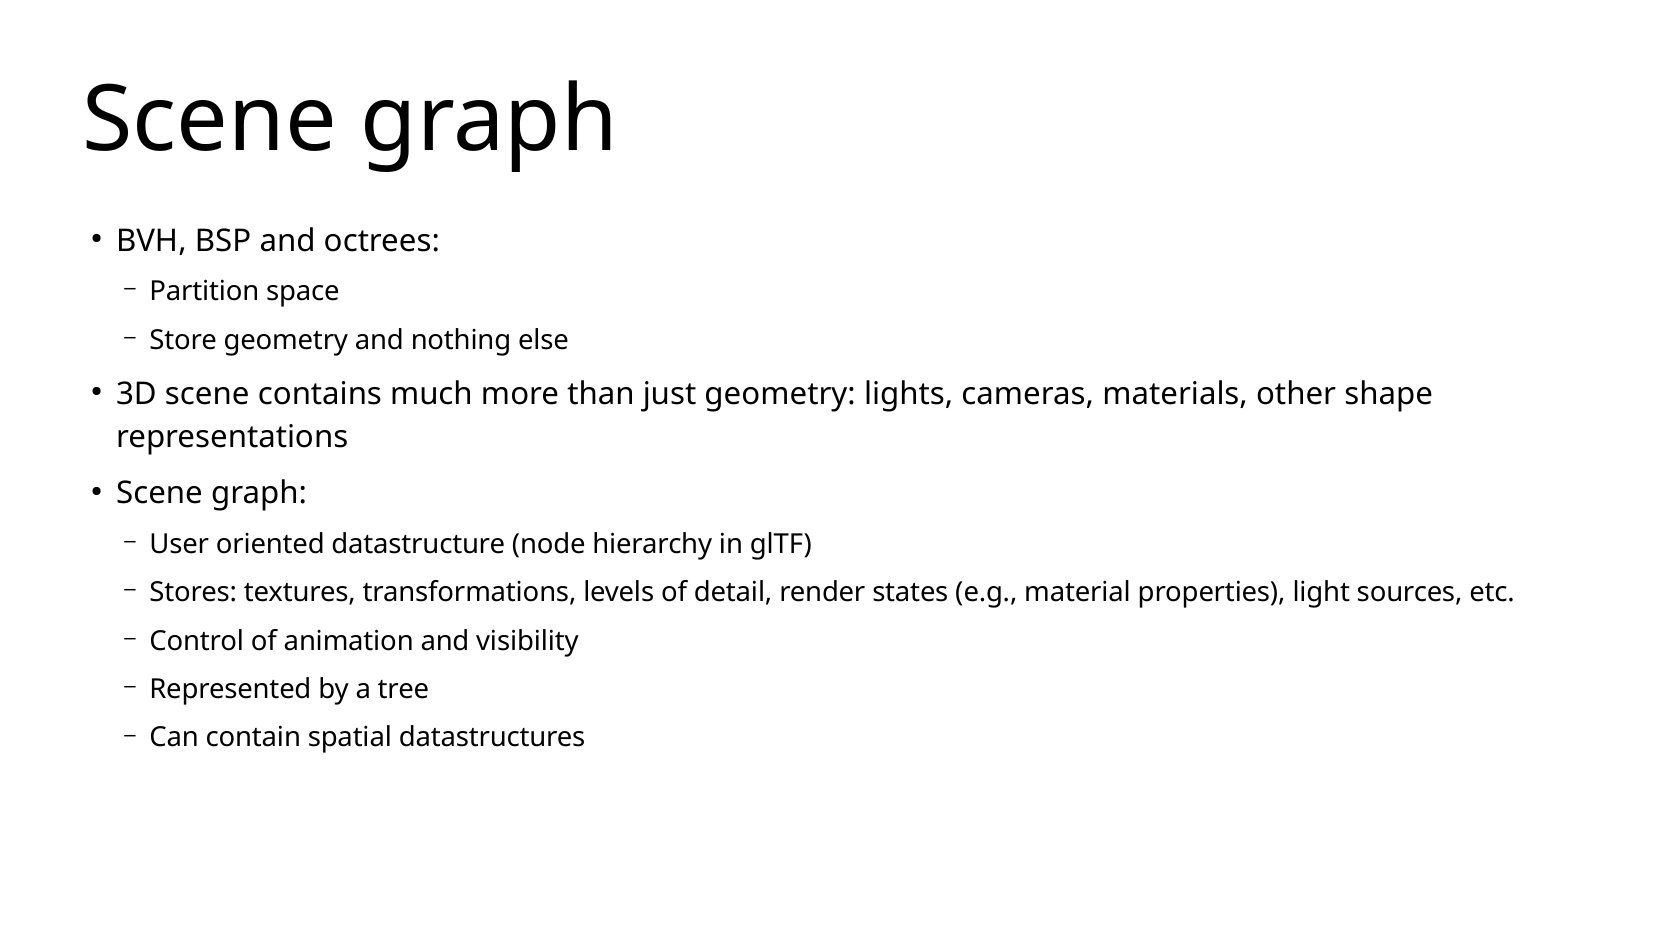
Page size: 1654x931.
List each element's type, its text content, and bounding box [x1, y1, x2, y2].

list BVH, BSP and octrees: Partition space Store geometry and nothing else 3D scene contains much more than just geometry: lights, cameras, materials, other shape representations Scene graph: User oriented datastructure (node hierarchy in glTF) Stores: textures, transformations, levels of detail, render states (e.g., material properties), light sources, etc. Control of animation and visibility Represented by a tree Can contain spatial datastructures [82, 217, 1571, 758]
title Scene graph [82, 37, 1571, 193]
